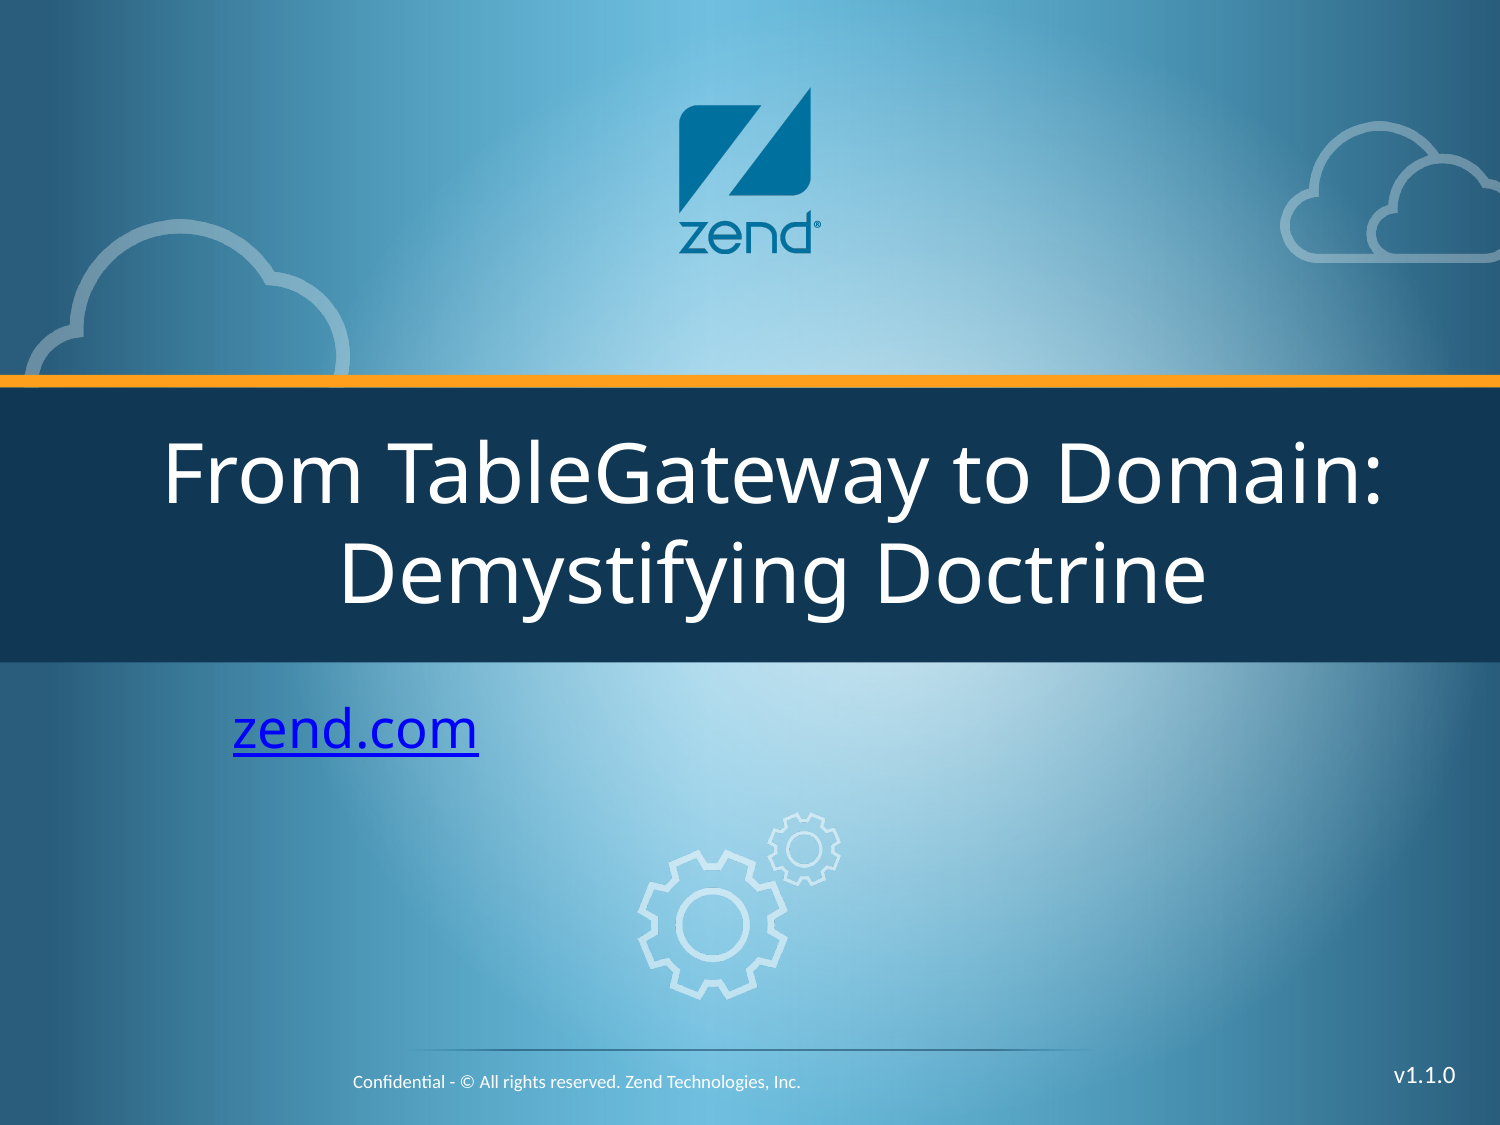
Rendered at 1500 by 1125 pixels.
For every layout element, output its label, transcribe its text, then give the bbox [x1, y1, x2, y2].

picture [0, 0, 1500, 374]
text_box v1.1.0 [1386, 1050, 1464, 1096]
picture [0, 663, 1500, 1125]
list zend.com [225, 688, 1275, 1082]
title From TableGateway to Domain: Demystifying Doctrine [106, 353, 1441, 688]
